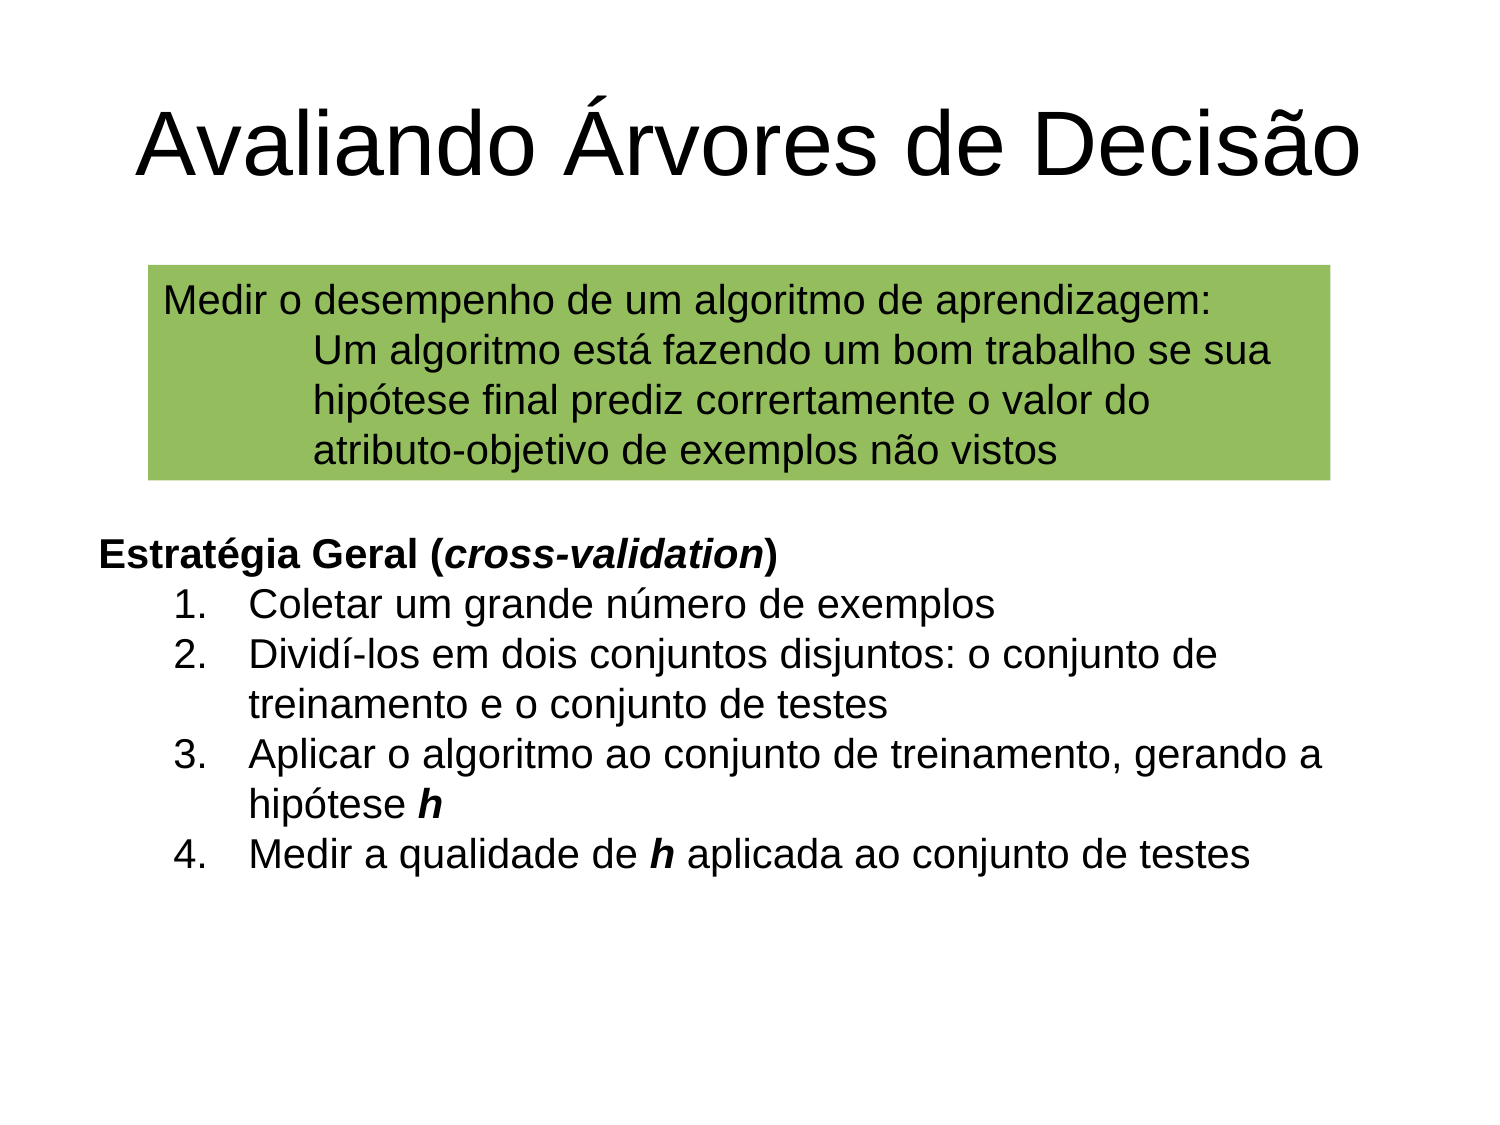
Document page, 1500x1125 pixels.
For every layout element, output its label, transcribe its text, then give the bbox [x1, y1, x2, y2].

text_box Estratégia Geral (cross-validation) Coletar um grande número de exemplos Dividí-los em dois conjuntos disjuntos: o conjunto de treinamento e o conjunto de testes Aplicar o algoritmo ao conjunto de treinamento, gerando a hipótese h Medir a qualidade de h aplicada ao conjunto de testes [83, 519, 1407, 886]
text_box Medir o desempenho de um algoritmo de aprendizagem: Um algoritmo está fazendo um bom trabalho se sua hipótese final prediz corrertamente o valor do atributo-objetivo de exemplos não vistos [148, 264, 1331, 481]
title Avaliando Árvores de Decisão [75, 45, 1426, 233]
